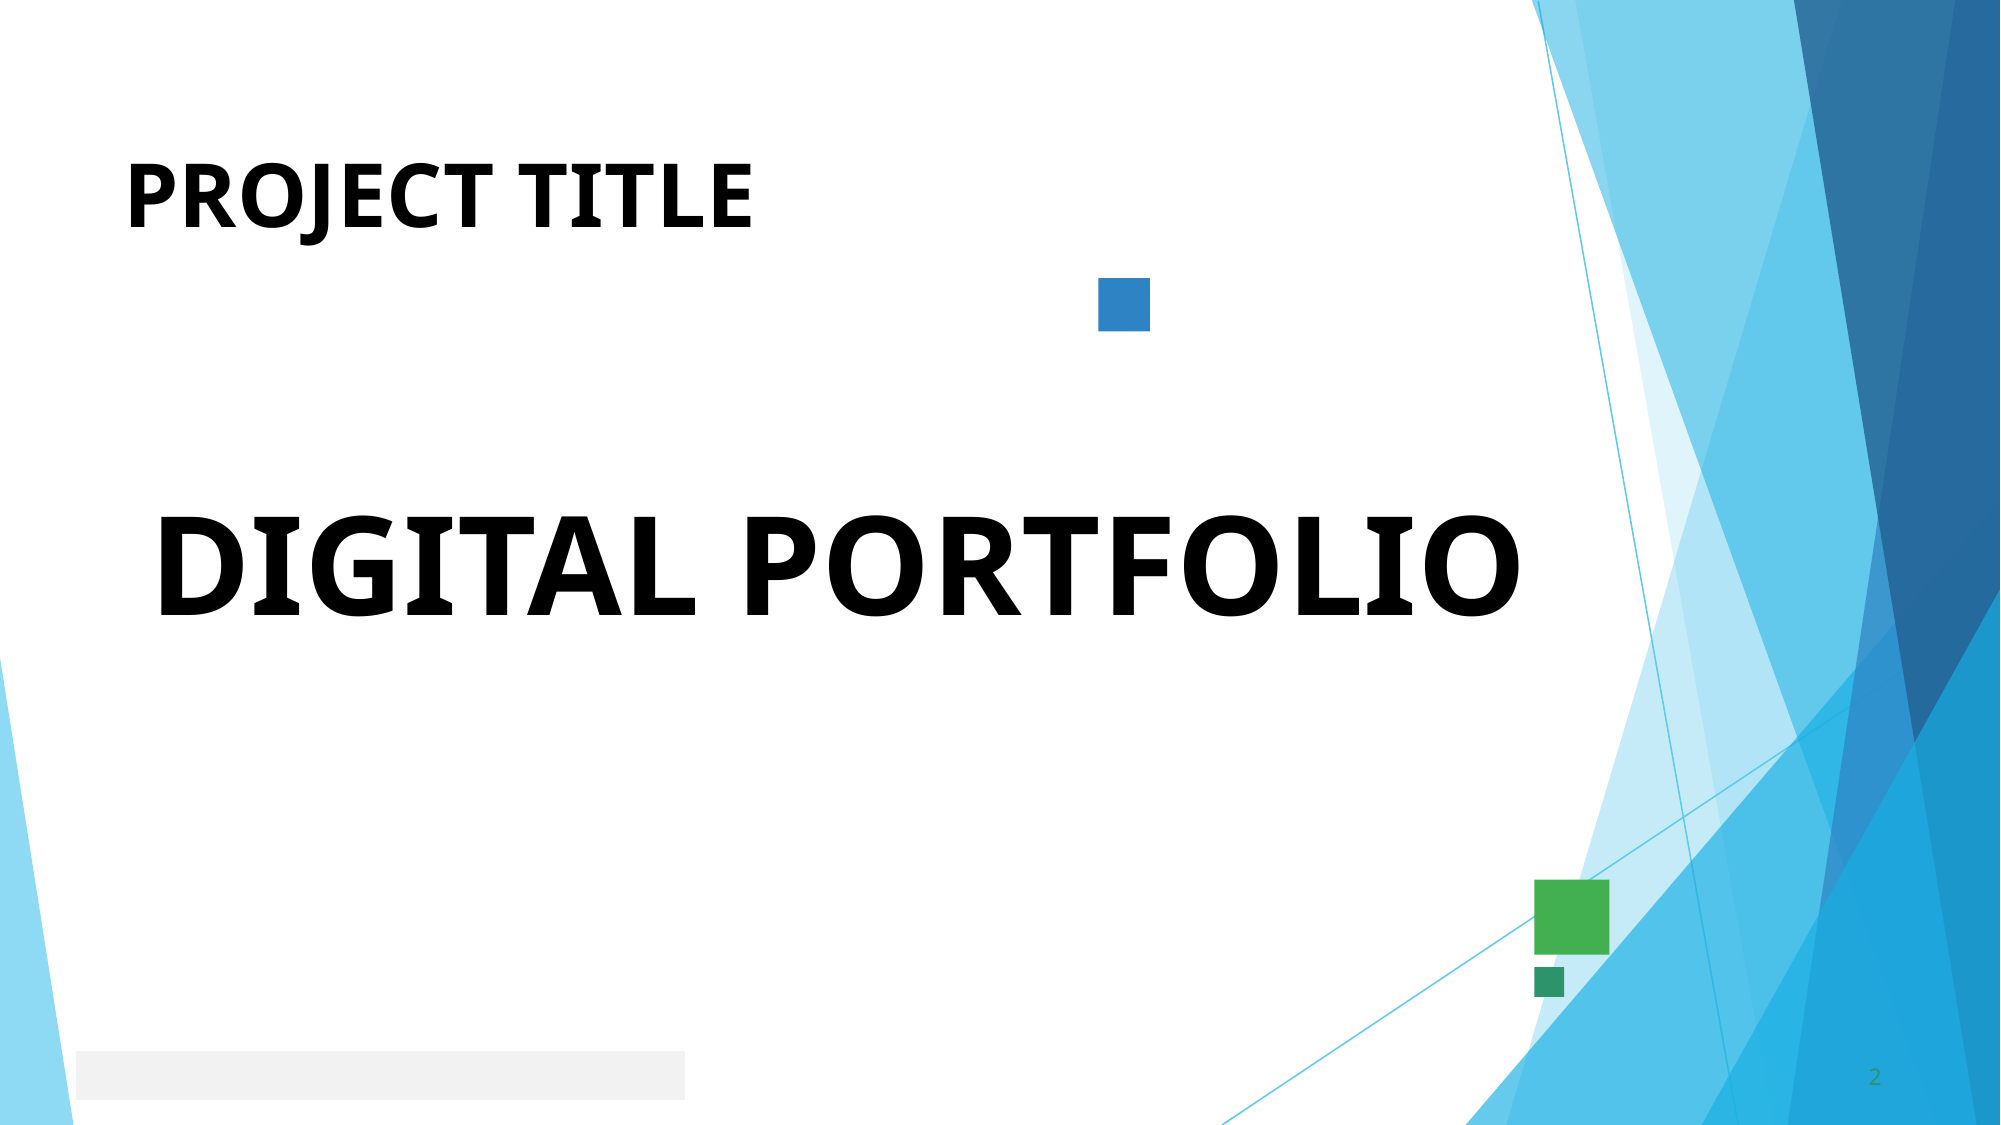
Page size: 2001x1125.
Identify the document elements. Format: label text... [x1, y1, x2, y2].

text_box [1098, 278, 1150, 332]
text_box [1465, 0, 2000, 1125]
slide_number 2 [1862, 1061, 1888, 1094]
title PROJECT TITLE [121, 136, 763, 248]
picture [76, 1051, 685, 1100]
text_box [0, 657, 74, 1125]
text_box DIGITAL PORTFOLIO [134, 470, 1776, 653]
